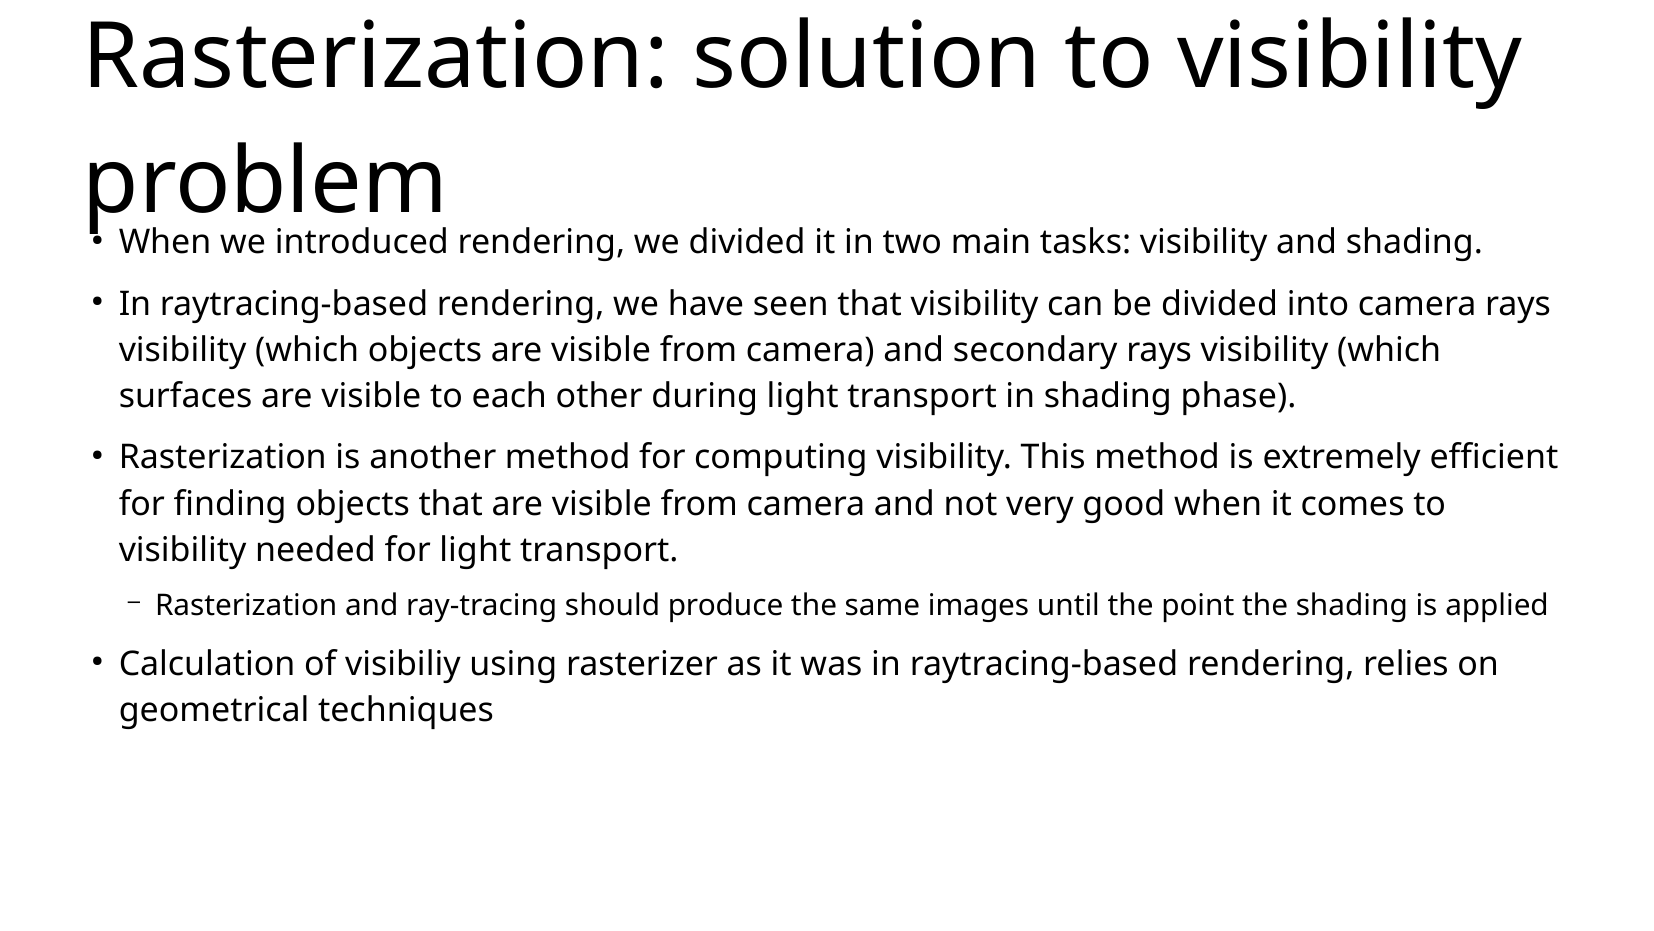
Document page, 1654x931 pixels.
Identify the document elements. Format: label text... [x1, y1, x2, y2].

list When we introduced rendering, we divided it in two main tasks: visibility and shading. In raytracing-based rendering, we have seen that visibility can be divided into camera rays visibility (which objects are visible from camera) and secondary rays visibility (which surfaces are visible to each other during light transport in shading phase). Rasterization is another method for computing visibility. This method is extremely efficient for finding objects that are visible from camera and not very good when it comes to visibility needed for light transport. Rasterization and ray-tracing should produce the same images until the point the shading is applied Calculation of visibiliy using rasterizer as it was in raytracing-based rendering, relies on geometrical techniques [82, 217, 1571, 758]
title Rasterization: solution to visibility problem [82, 0, 1571, 217]
